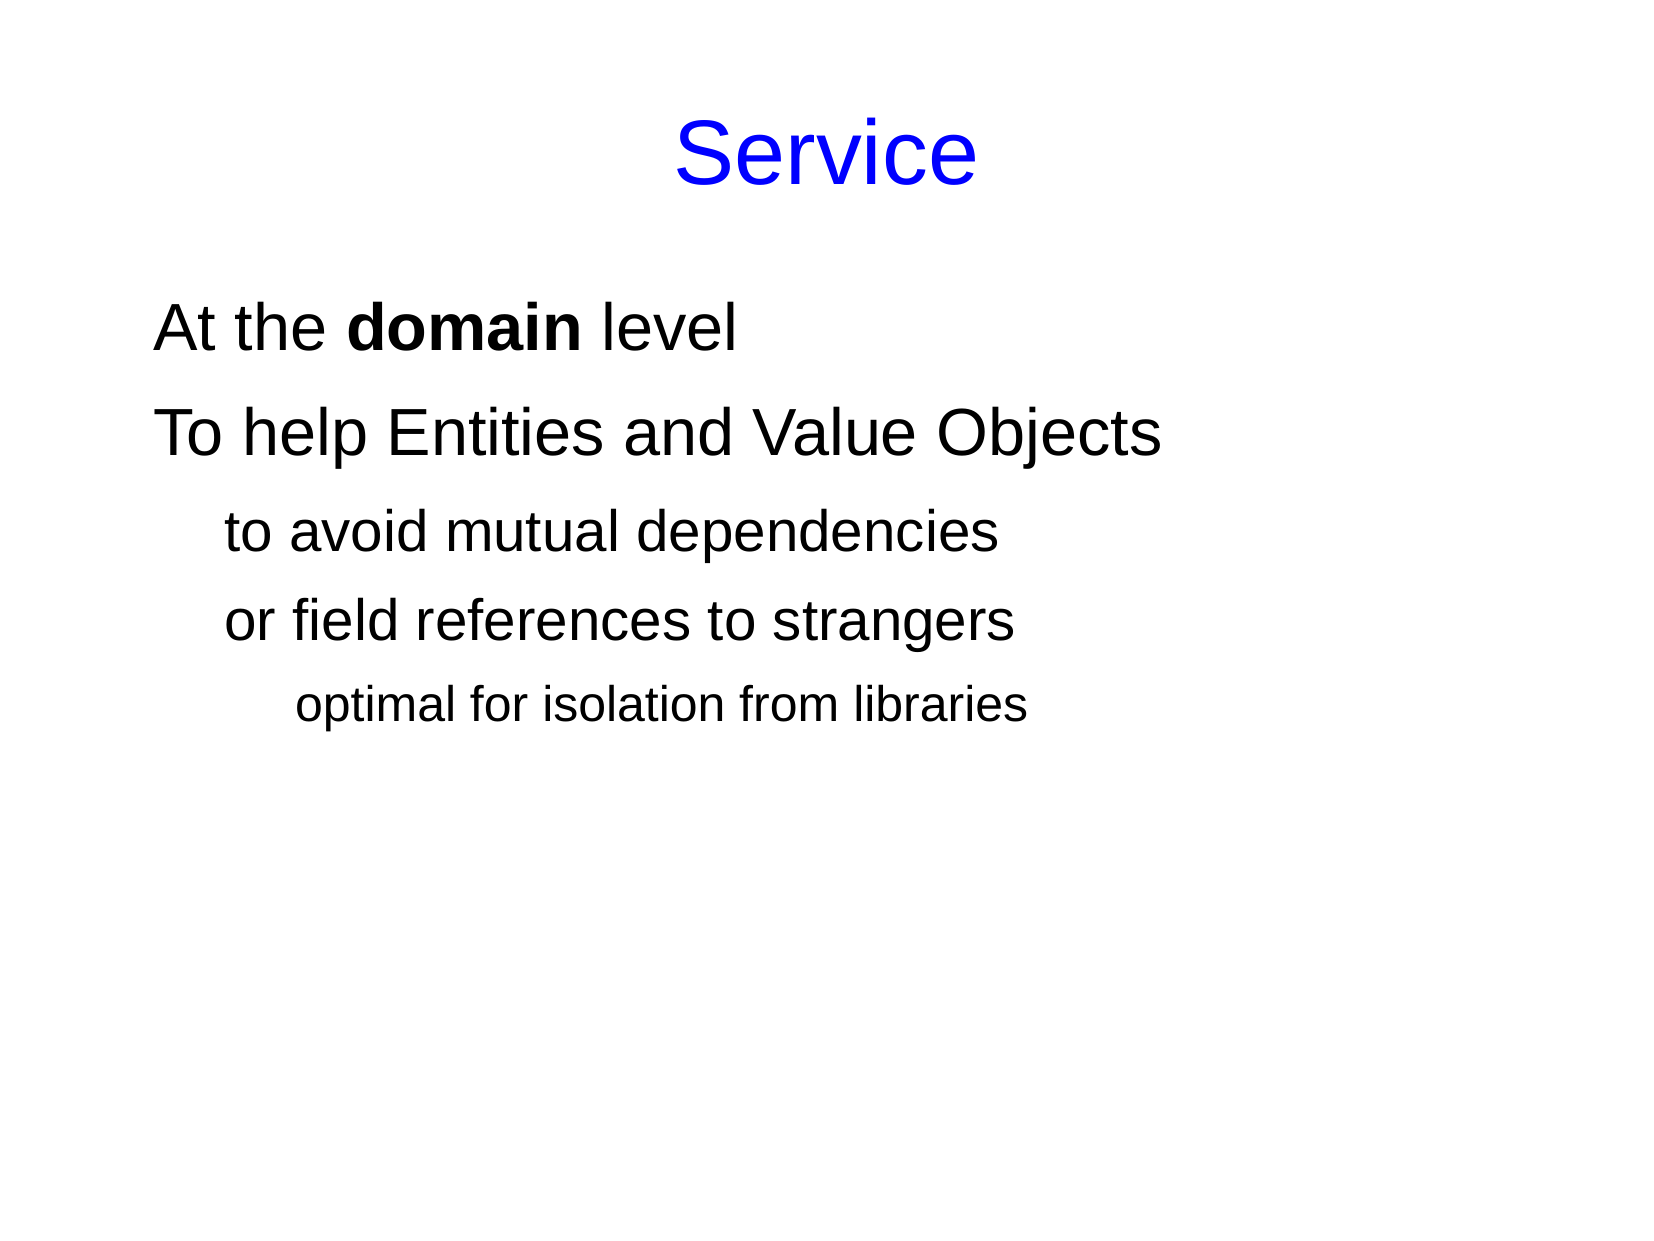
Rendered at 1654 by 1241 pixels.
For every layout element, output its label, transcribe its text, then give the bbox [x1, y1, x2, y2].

list At the domain level To help Entities and Value Objects to avoid mutual dependencies or field references to strangers optimal for isolation from libraries [82, 290, 1571, 1109]
title Service [82, 56, 1571, 250]
